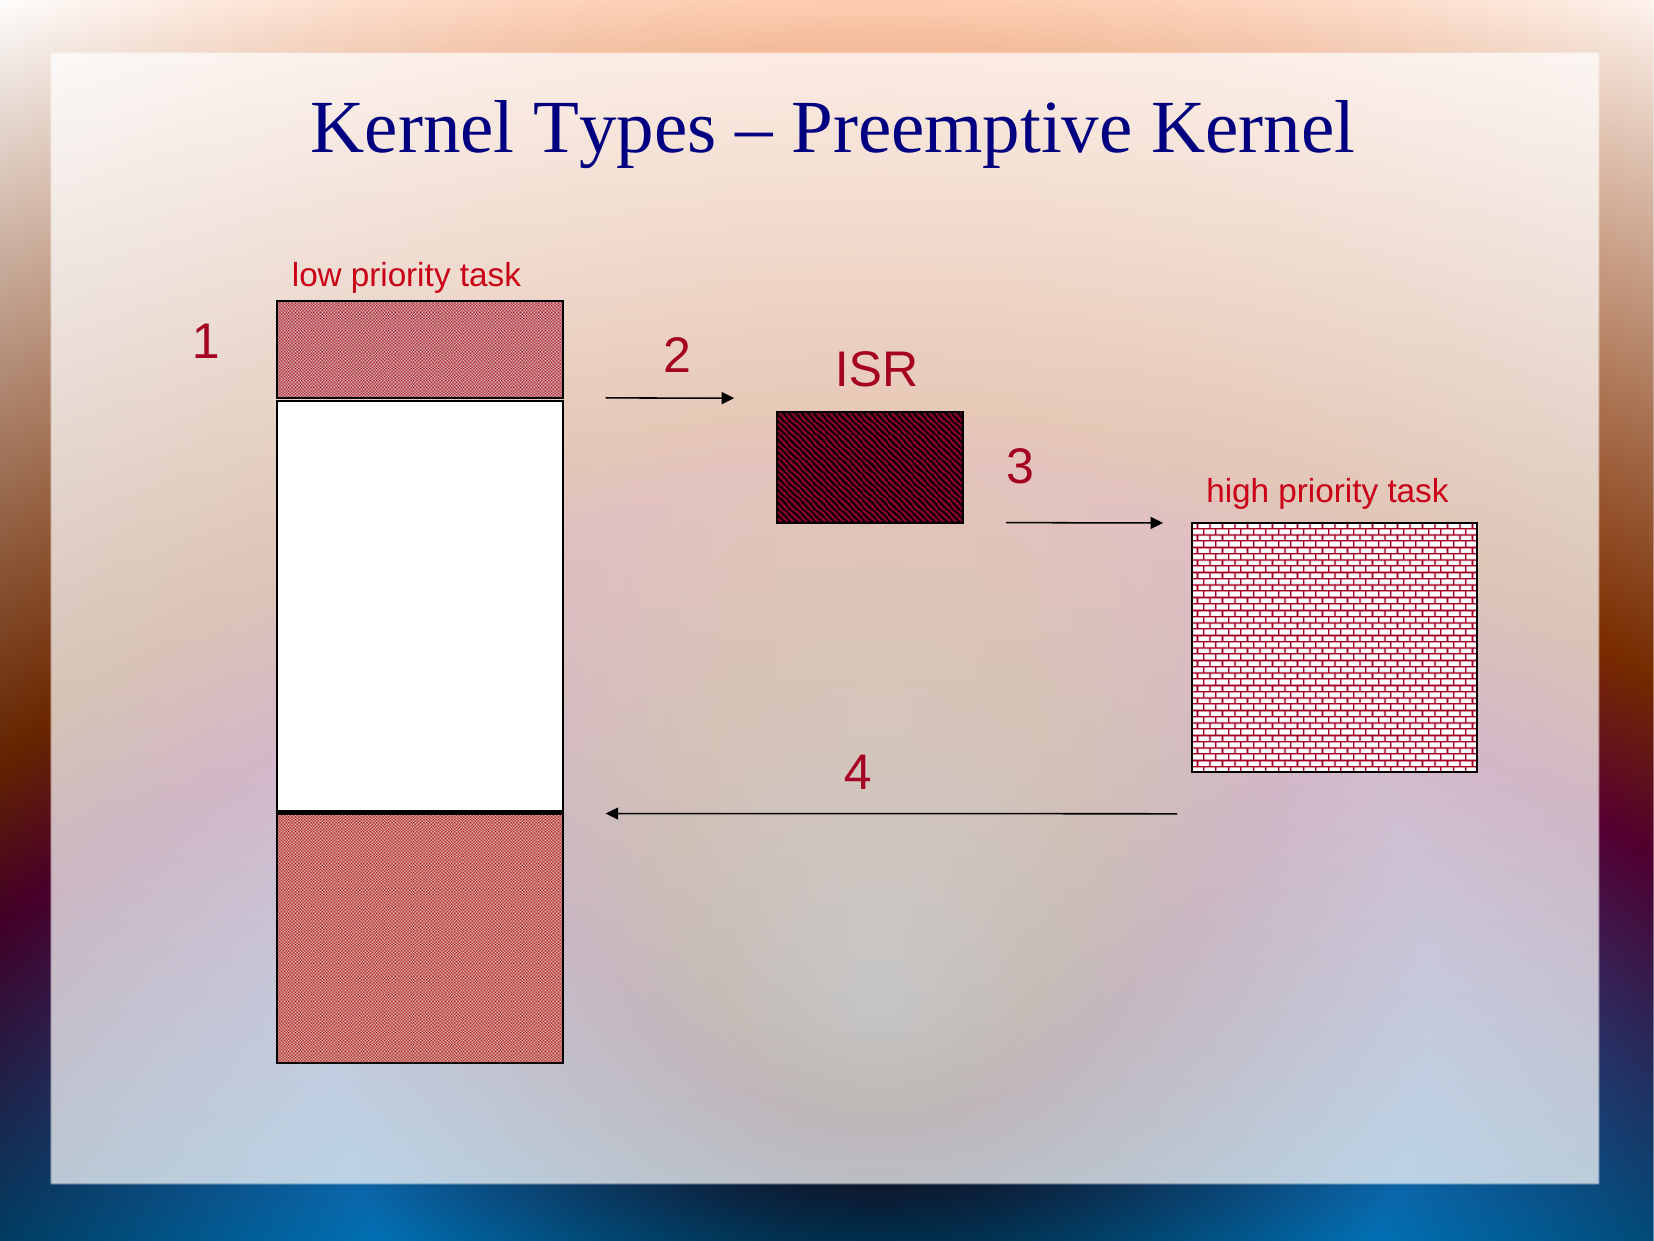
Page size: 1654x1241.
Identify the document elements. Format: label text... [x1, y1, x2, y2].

text_box [777, 411, 963, 523]
text_box [277, 301, 564, 398]
text_box [277, 813, 564, 1063]
text_box 4 [828, 731, 887, 808]
text_box high priority task [1191, 461, 1507, 517]
text_box [1191, 522, 1478, 773]
picture [0, 0, 1654, 1241]
text_box ISR [820, 328, 972, 405]
text_box 3 [991, 425, 1079, 501]
text_box 2 [648, 314, 706, 391]
text_box low priority task [277, 245, 592, 301]
title Kernel Types – Preemptive Kernel [83, 69, 1584, 182]
text_box 1 [177, 301, 235, 377]
text_box [277, 400, 564, 812]
